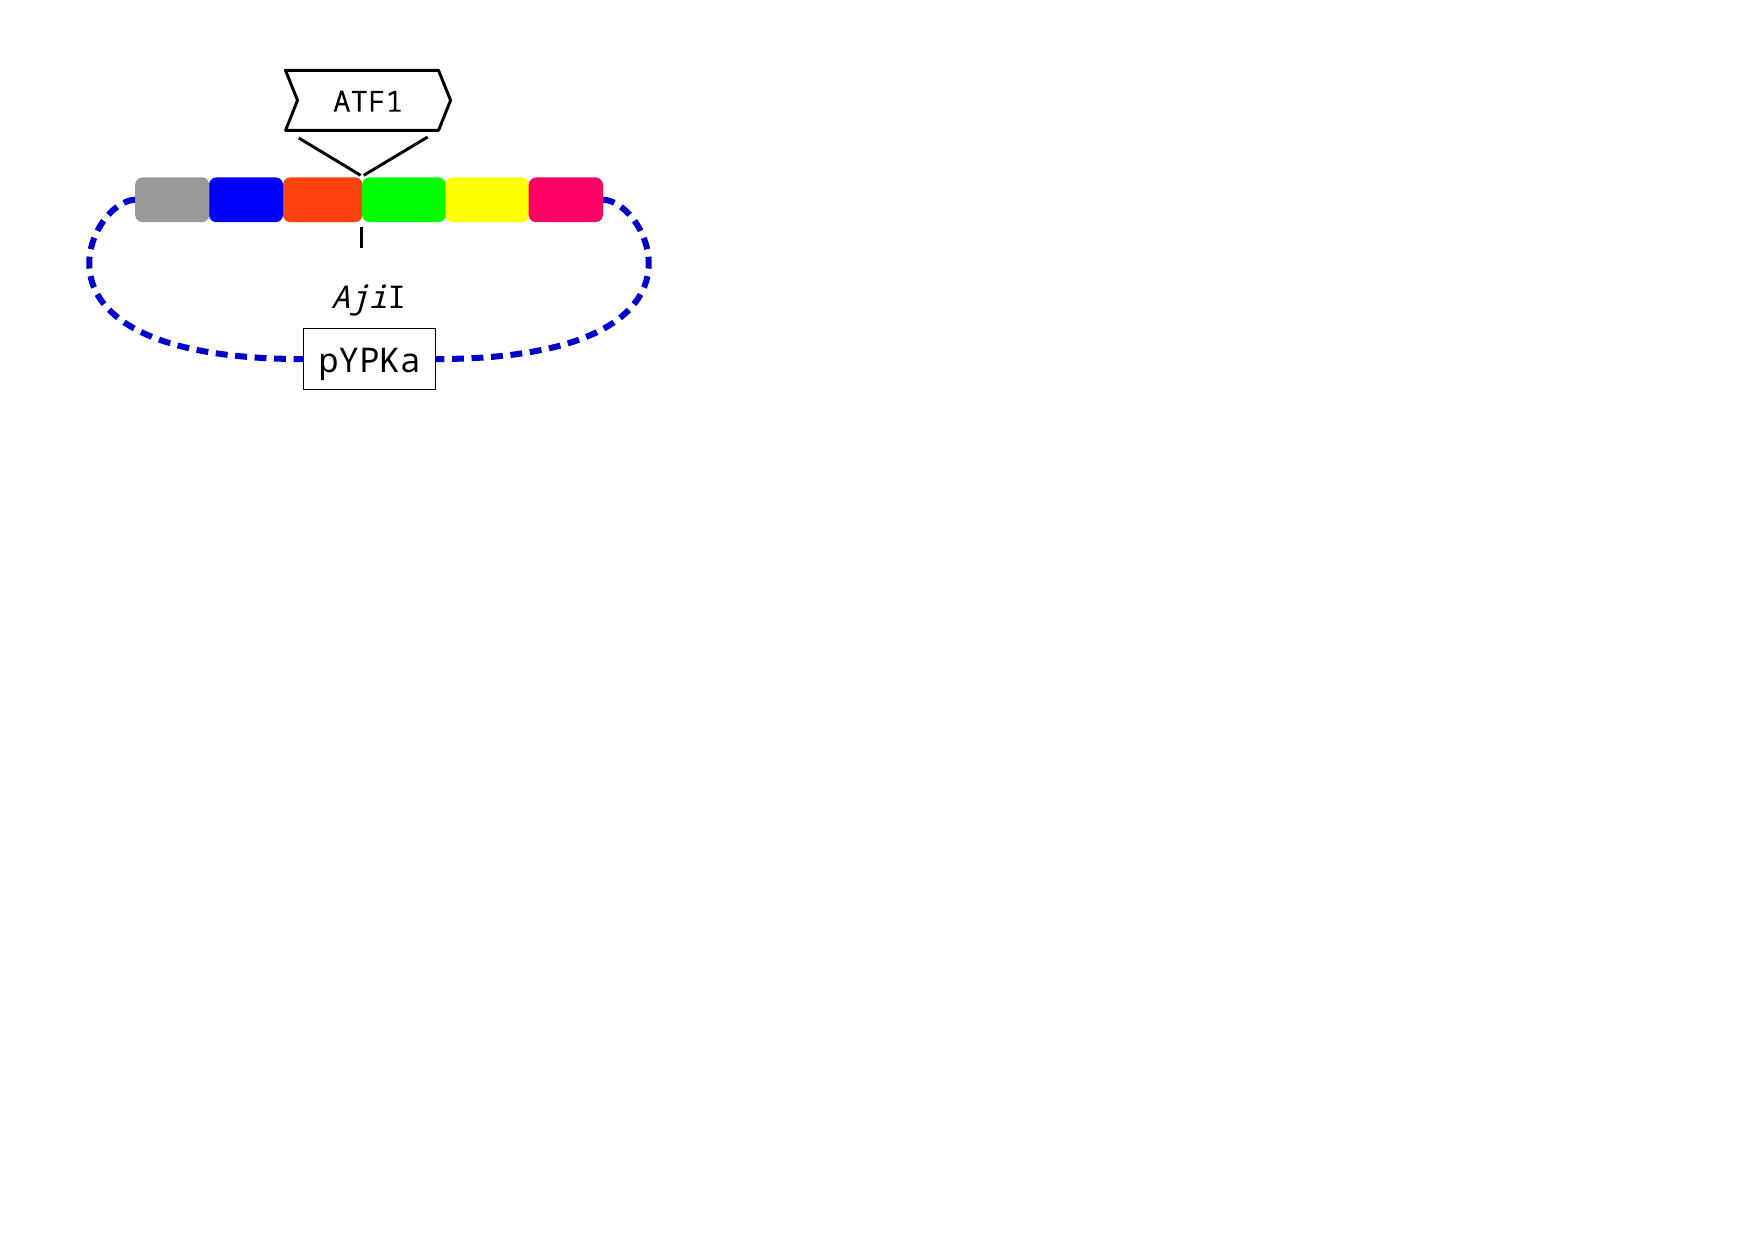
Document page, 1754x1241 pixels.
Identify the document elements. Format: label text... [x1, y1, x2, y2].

text_box ATF1 [285, 70, 451, 131]
text_box [135, 177, 604, 223]
text_box pYPKa [303, 328, 427, 382]
text_box AjiI [316, 268, 422, 315]
